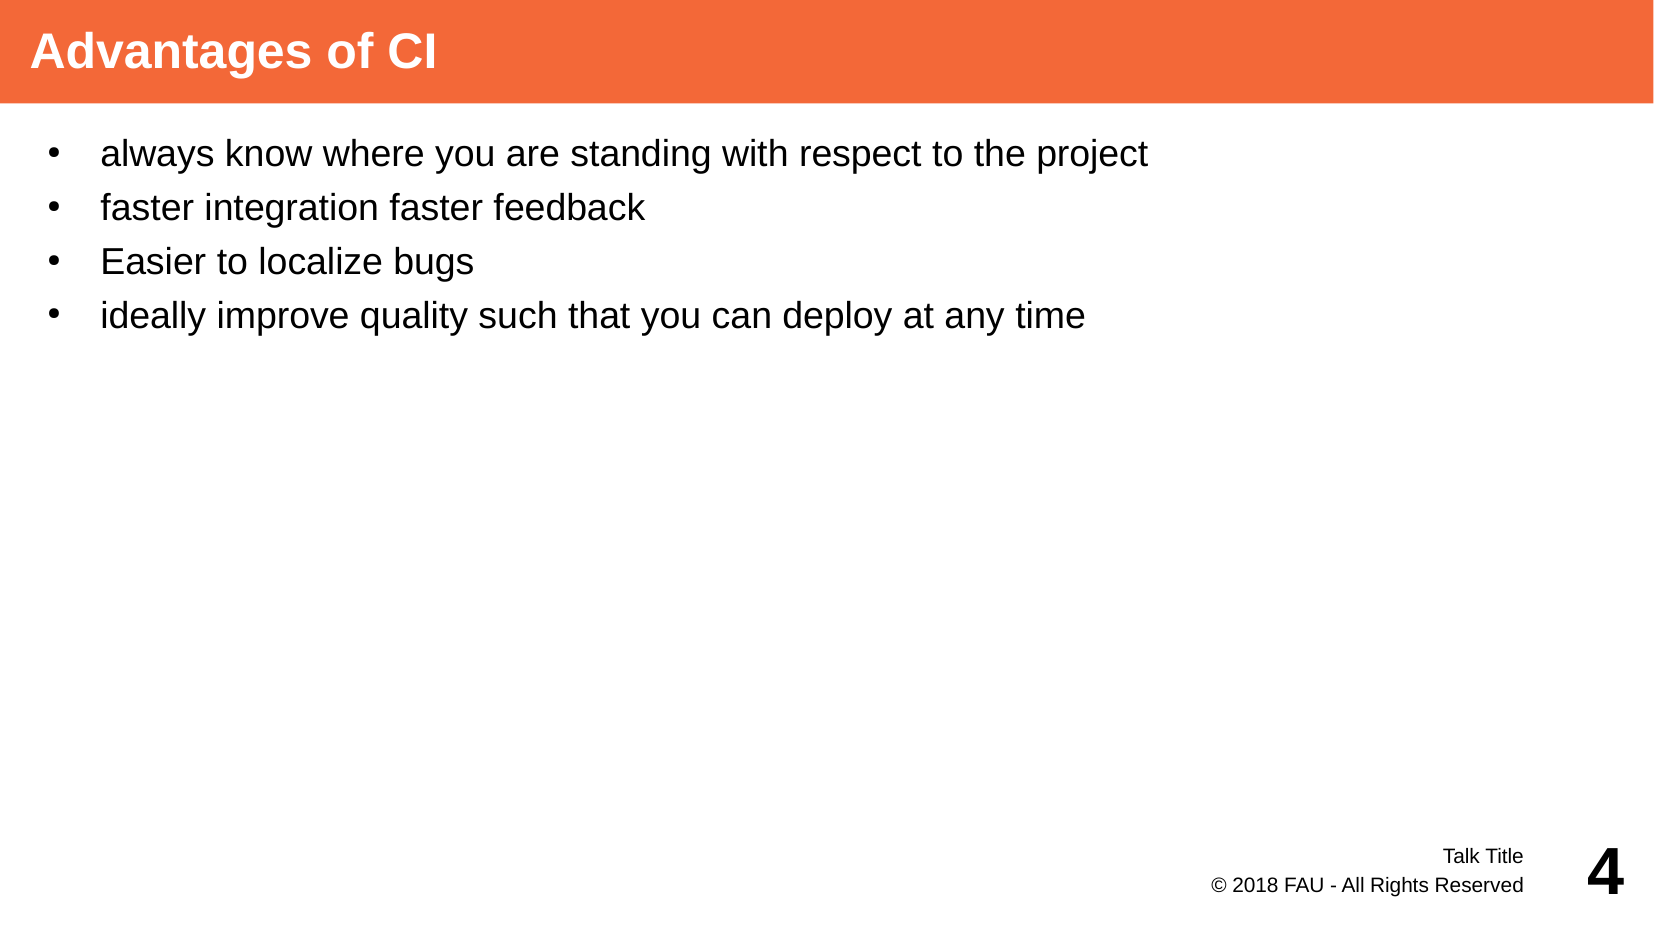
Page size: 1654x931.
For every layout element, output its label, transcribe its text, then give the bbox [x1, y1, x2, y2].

title Advantages of CI [0, 0, 1654, 104]
list always know where you are standing with respect to the project faster integration faster feedback Easier to localize bugs ideally improve quality such that you can deploy at any time [29, 132, 1625, 813]
